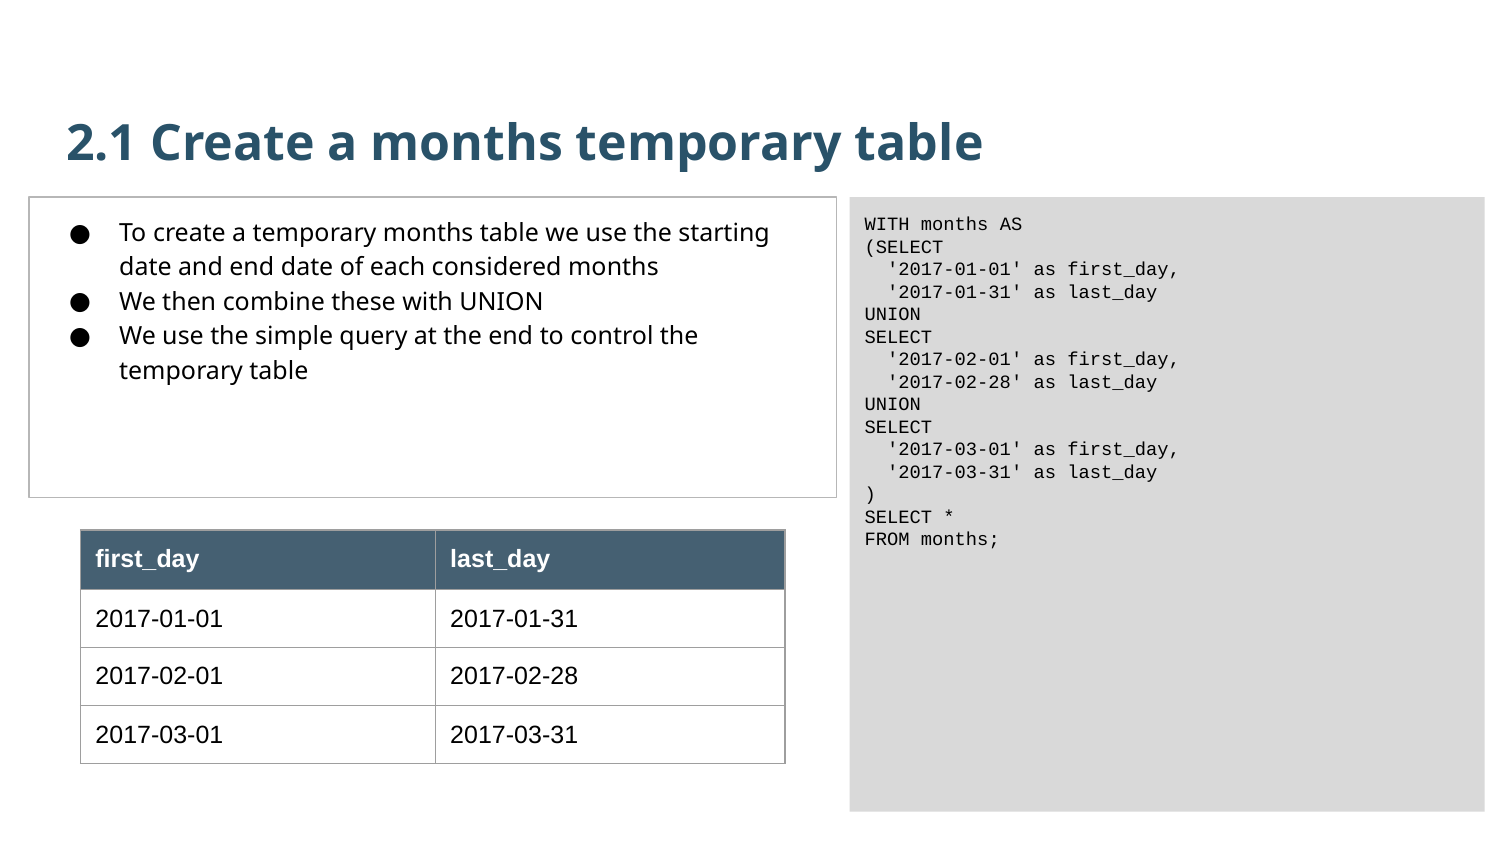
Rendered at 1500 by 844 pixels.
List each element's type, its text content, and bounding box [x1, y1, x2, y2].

table_cell 2017-02-01 [81, 648, 435, 705]
text_box WITH months AS (SELECT '2017-01-01' as first_day, '2017-01-31' as last_day UNION SELECT '2017-02-01' as first_day, '2017-02-28' as last_day UNION SELECT '2017-03-01' as first_day, '2017-03-31' as last_day ) SELECT * FROM months; [849, 197, 1485, 812]
table_cell 2017-01-01 [81, 590, 435, 647]
table_cell 2017-03-31 [436, 706, 784, 763]
table_cell 2017-03-01 [81, 706, 435, 763]
table_header first_day [81, 531, 435, 589]
table_cell 2017-02-28 [436, 648, 784, 705]
table_cell 2017-01-31 [436, 590, 784, 647]
text_box 2.1 Create a months temporary table [51, 48, 1449, 186]
text_box To create a temporary months table we use the starting date and end date of each considered months We then combine these with UNION We use the simple query at the end to control the temporary table [29, 197, 837, 498]
table_header last_day [436, 531, 784, 589]
